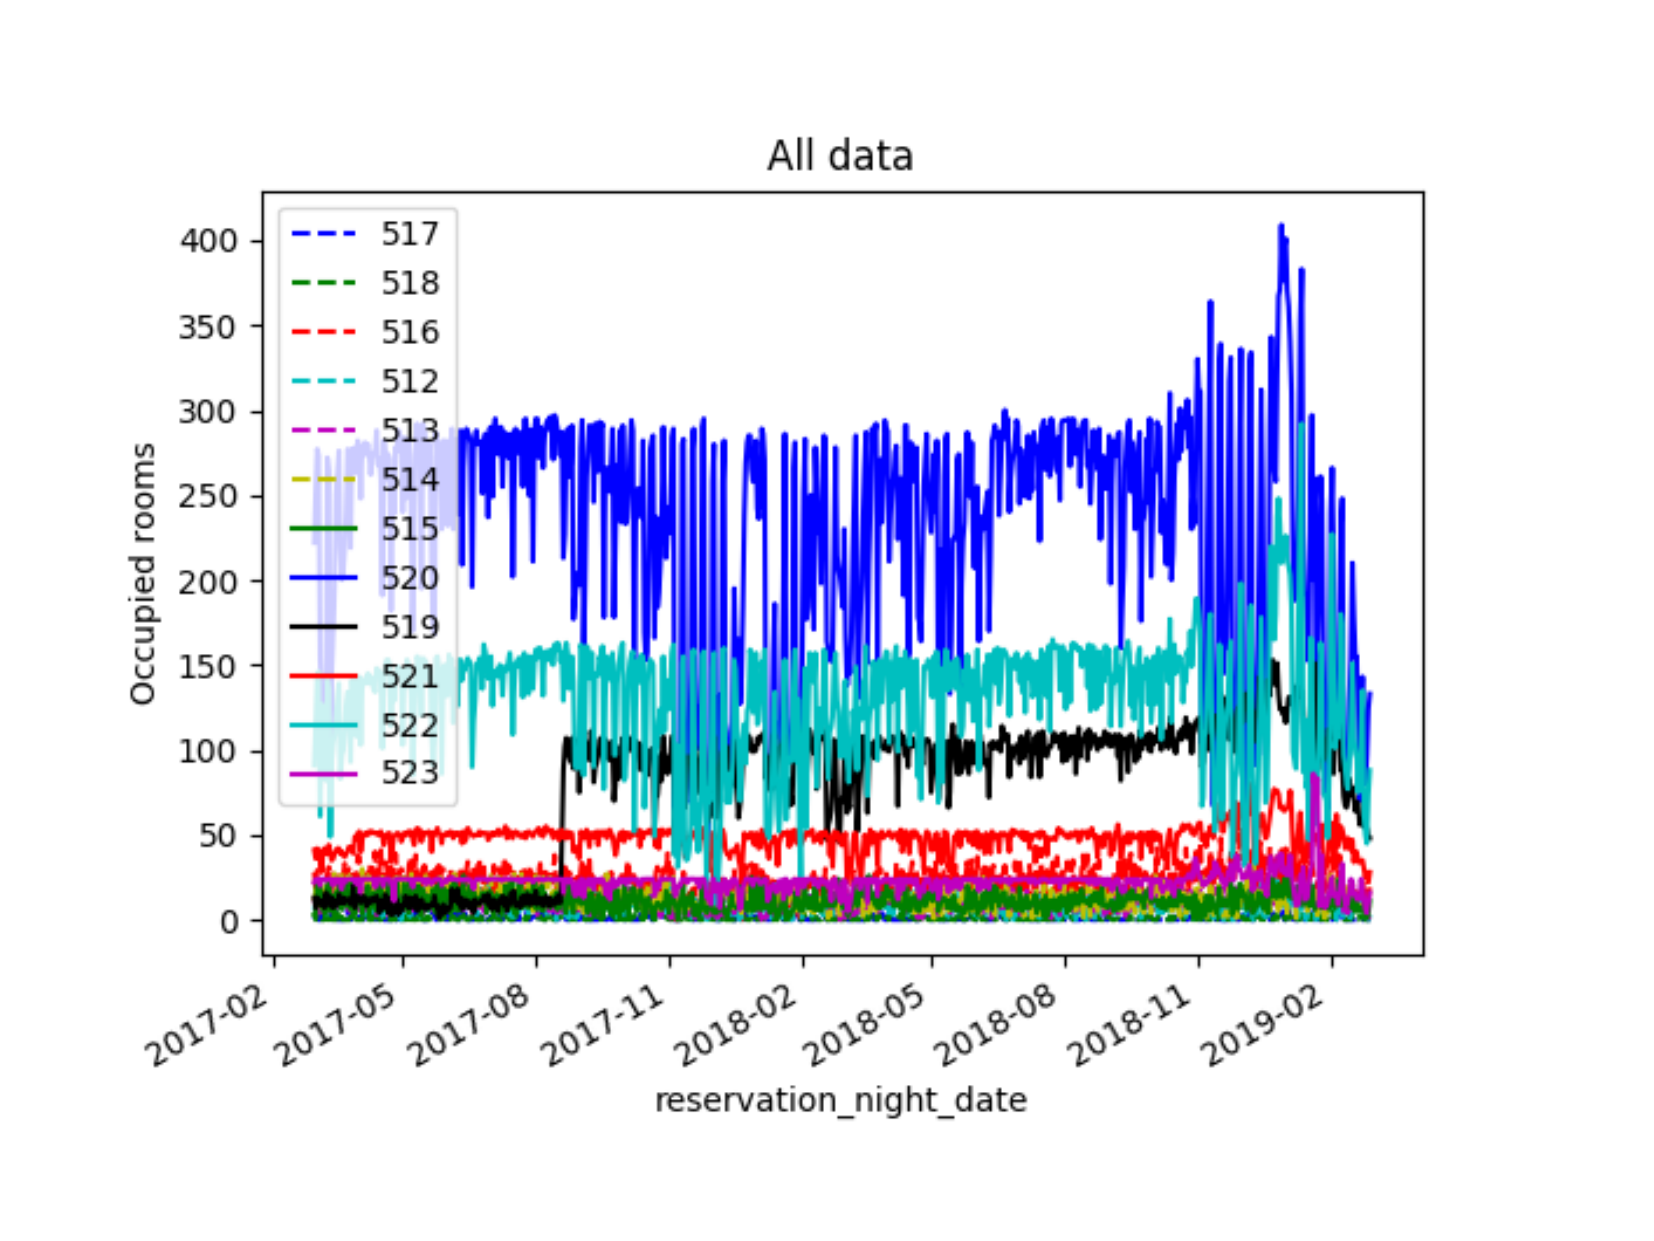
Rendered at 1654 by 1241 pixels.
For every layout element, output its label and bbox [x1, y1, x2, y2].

picture [75, 56, 1573, 1180]
